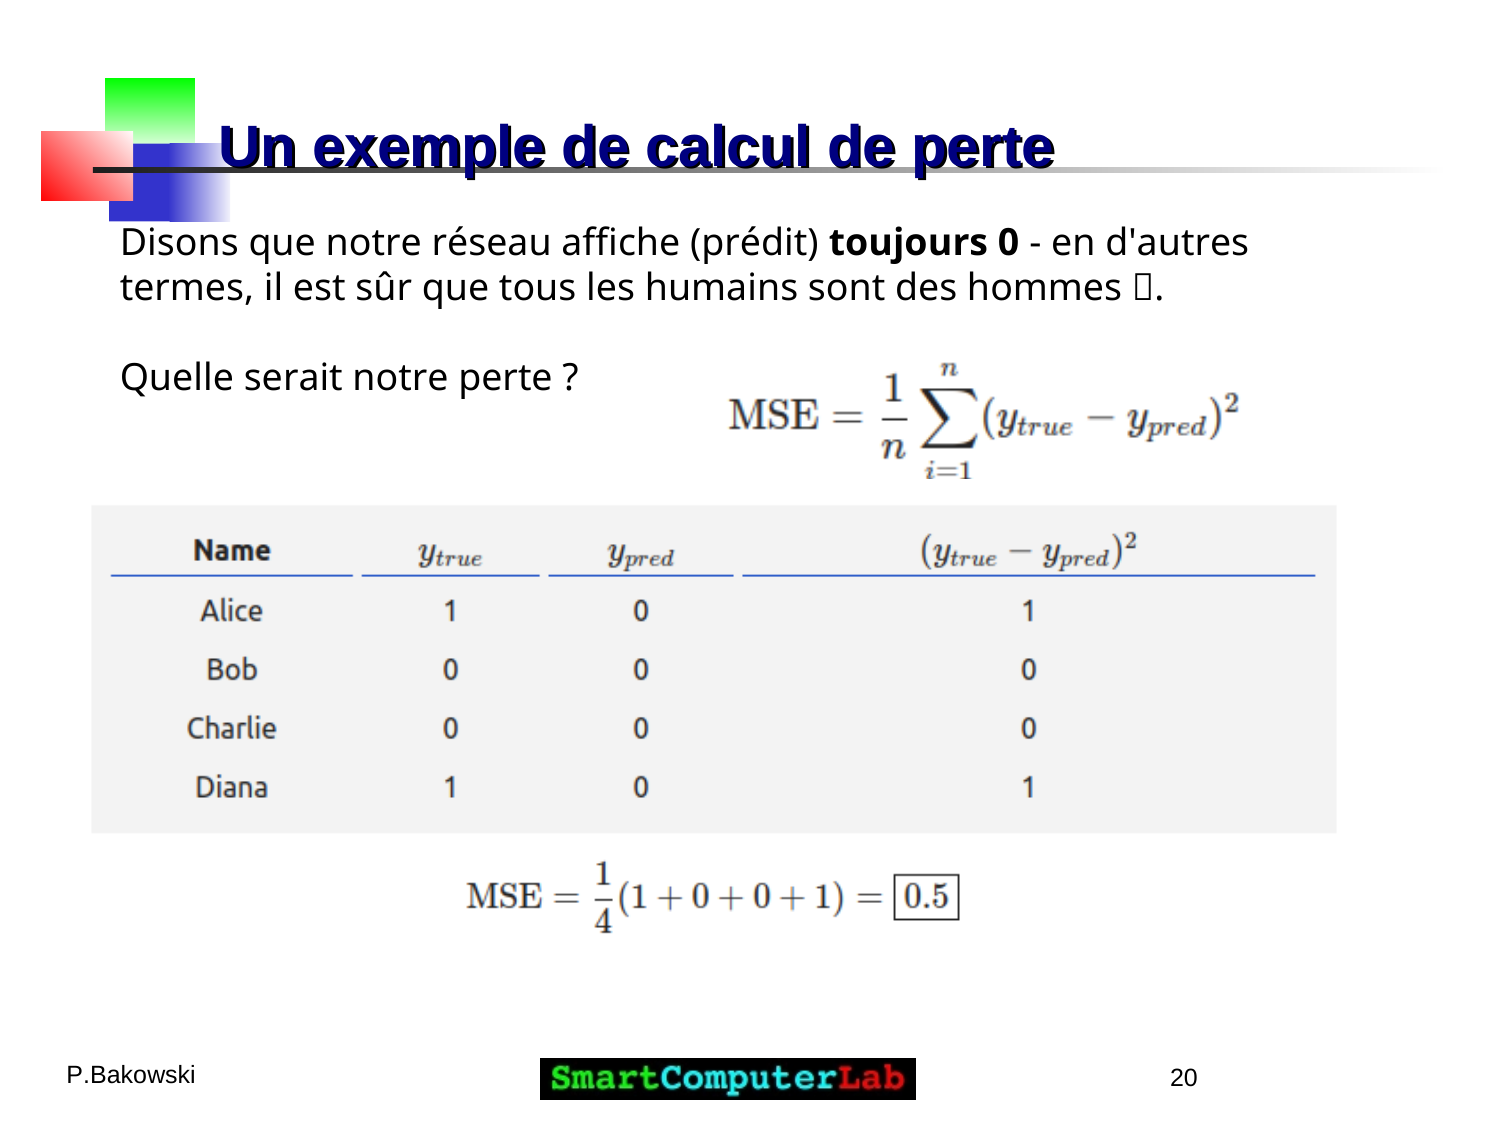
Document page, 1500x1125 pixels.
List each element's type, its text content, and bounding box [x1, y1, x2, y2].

picture [540, 1058, 916, 1100]
title Un exemple de calcul de perte [203, 30, 1471, 186]
picture [90, 319, 1353, 976]
text_box Disons que notre réseau affiche (prédit) toujours 0 - en d'autres termes, il est sûr que tous les humains sont des hommes 🤔. Quelle serait notre perte ? [105, 211, 1366, 540]
